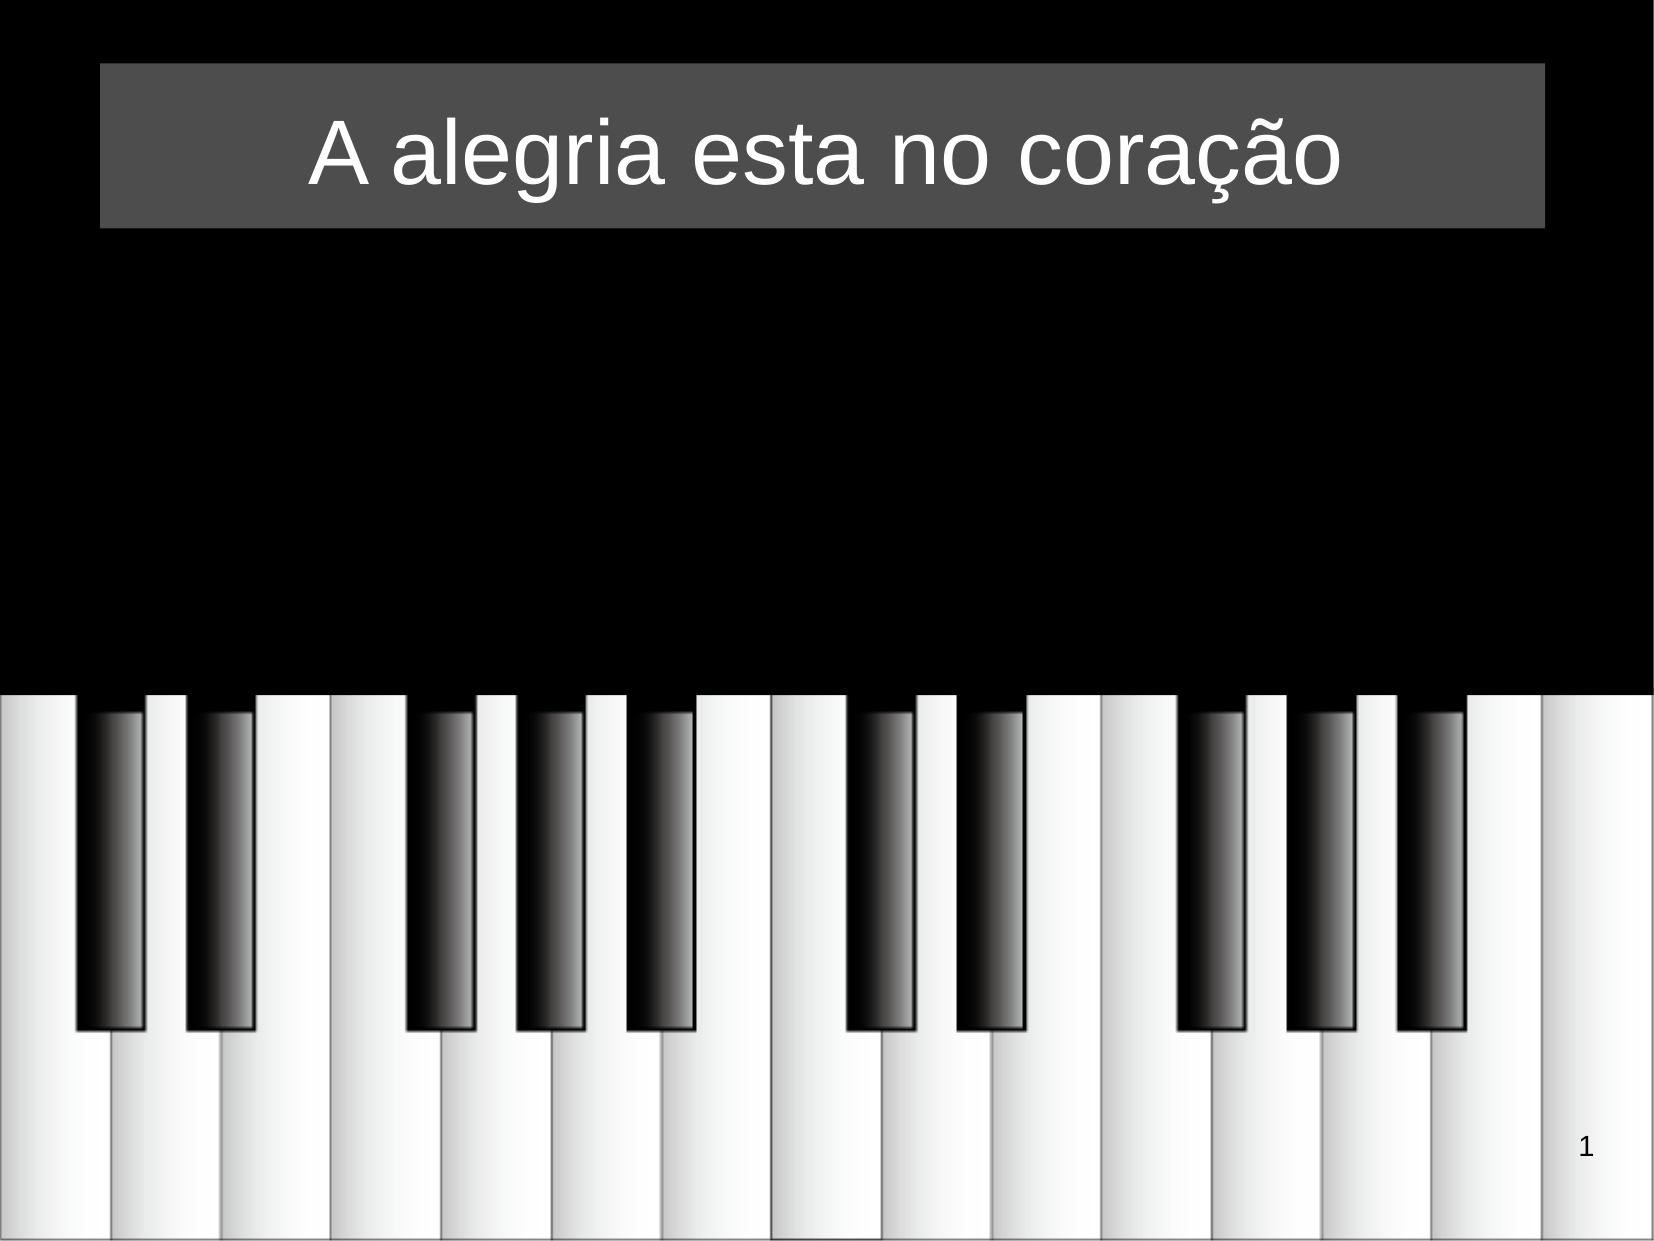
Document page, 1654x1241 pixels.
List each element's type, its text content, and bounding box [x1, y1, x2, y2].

picture [0, 696, 1654, 1241]
title A alegria esta no coração [82, 0, 1571, 359]
